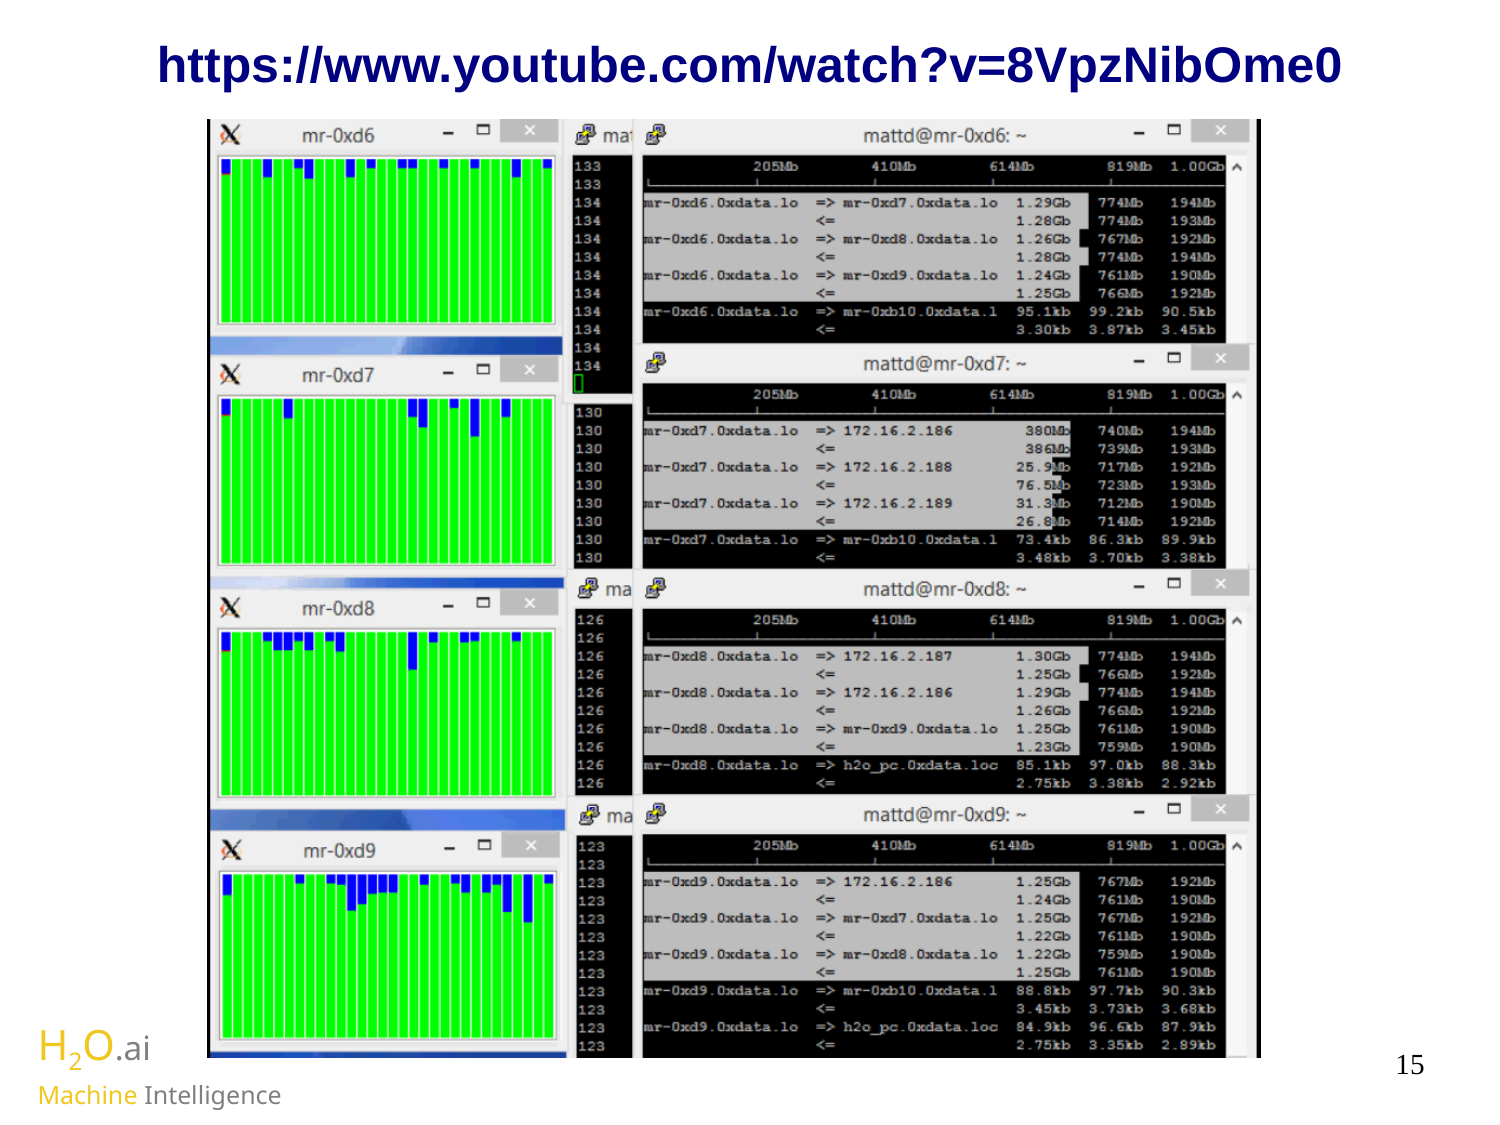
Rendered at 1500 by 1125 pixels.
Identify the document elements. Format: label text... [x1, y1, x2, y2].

picture [207, 119, 1261, 1058]
text_box https://www.youtube.com/watch?v=8VpzNibOme0 [27, 29, 1473, 102]
